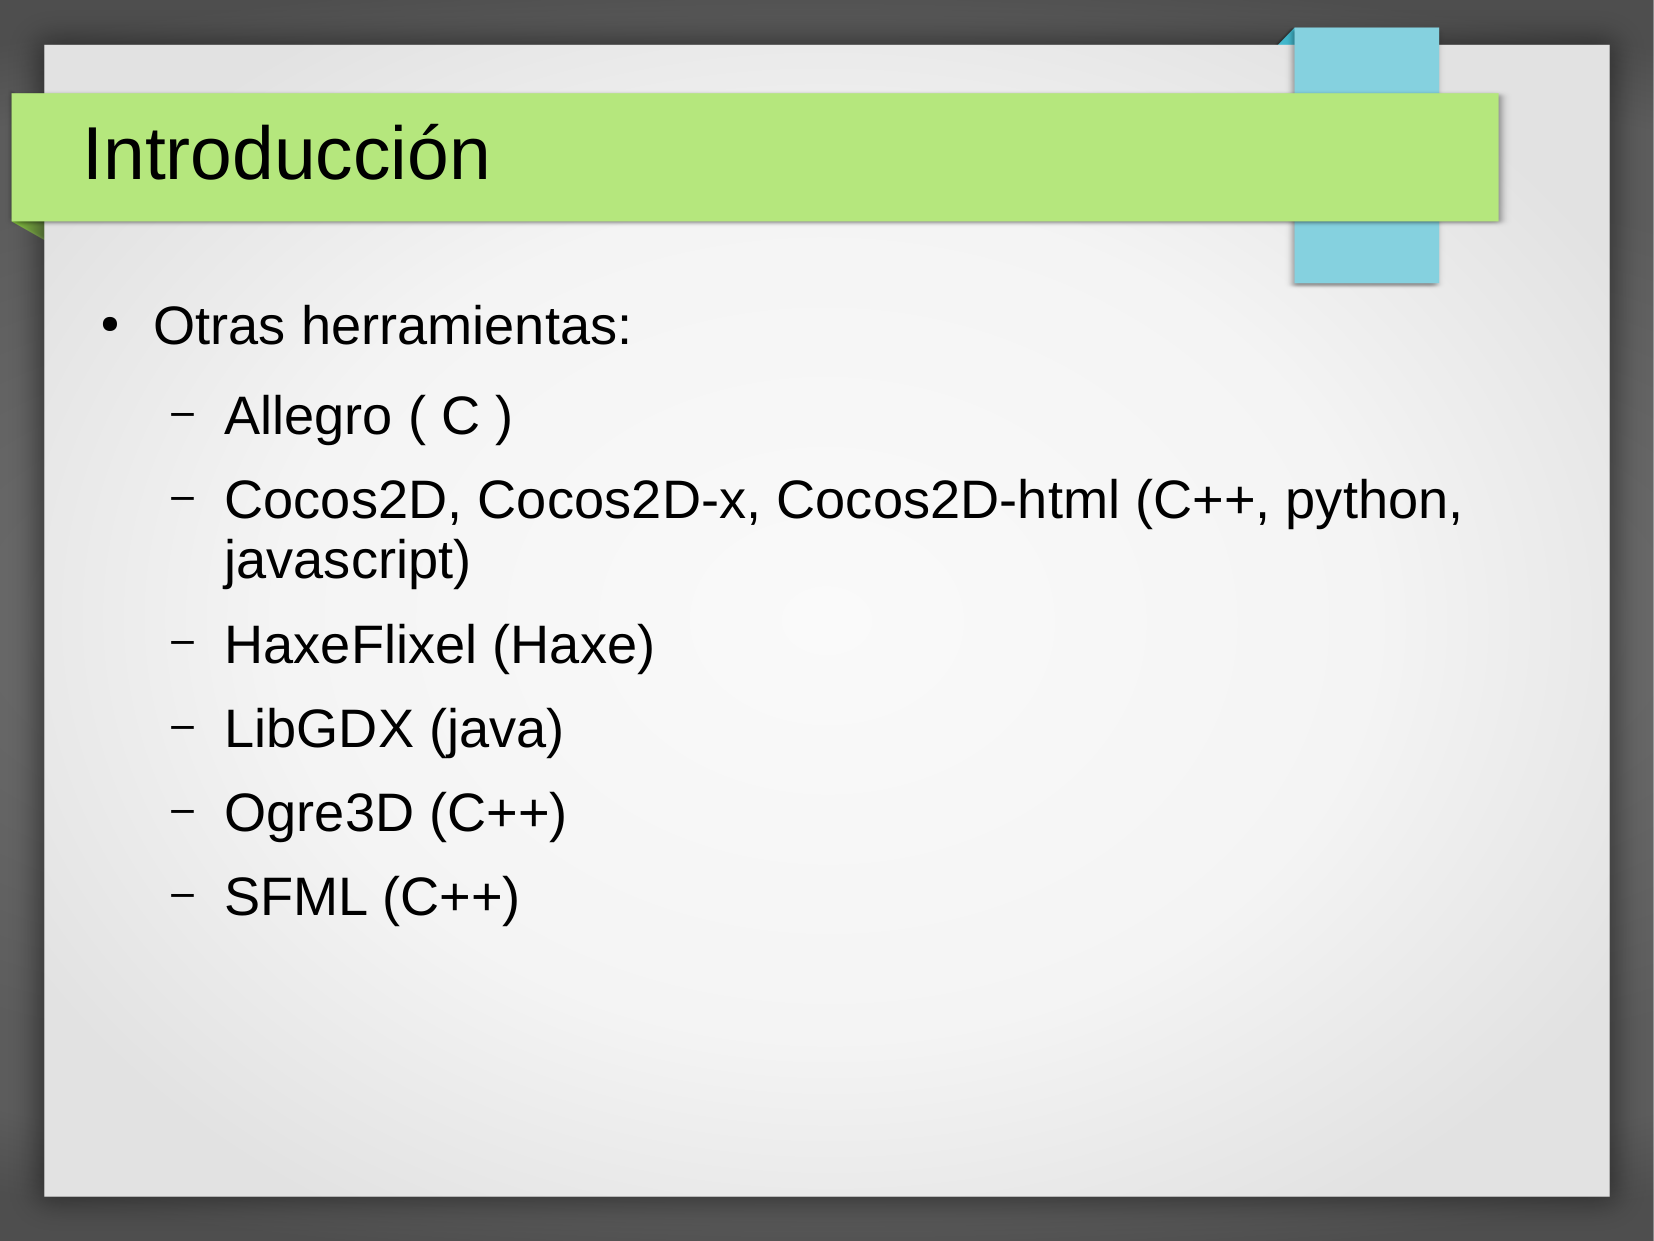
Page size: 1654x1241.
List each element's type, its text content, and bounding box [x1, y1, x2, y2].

list Otras herramientas: Allegro ( C ) Cocos2D, Cocos2D-x, Cocos2D-html (C++, python, javascript) HaxeFlixel (Haxe) LibGDX (java) Ogre3D (C++) SFML (C++) [82, 295, 1571, 1015]
title Introducción [82, 94, 1264, 213]
picture [0, 0, 1654, 1241]
